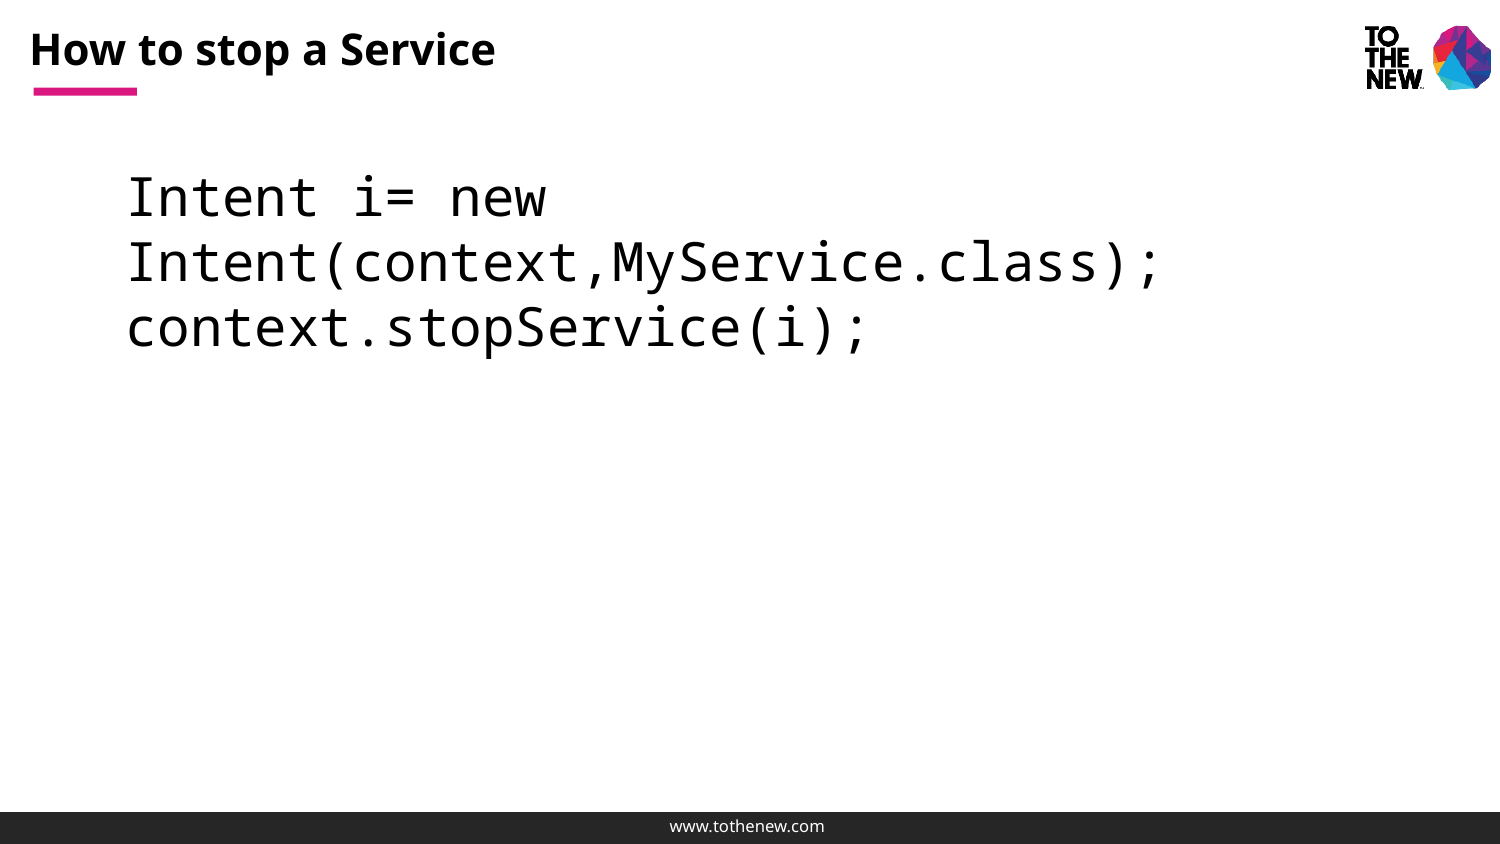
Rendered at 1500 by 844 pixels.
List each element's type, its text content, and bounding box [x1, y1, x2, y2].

list Intent i= new Intent(context,MyService.class); context.stopService(i); [35, 154, 1404, 804]
picture [1350, 0, 1500, 116]
title How to stop a Service [14, 14, 1350, 85]
